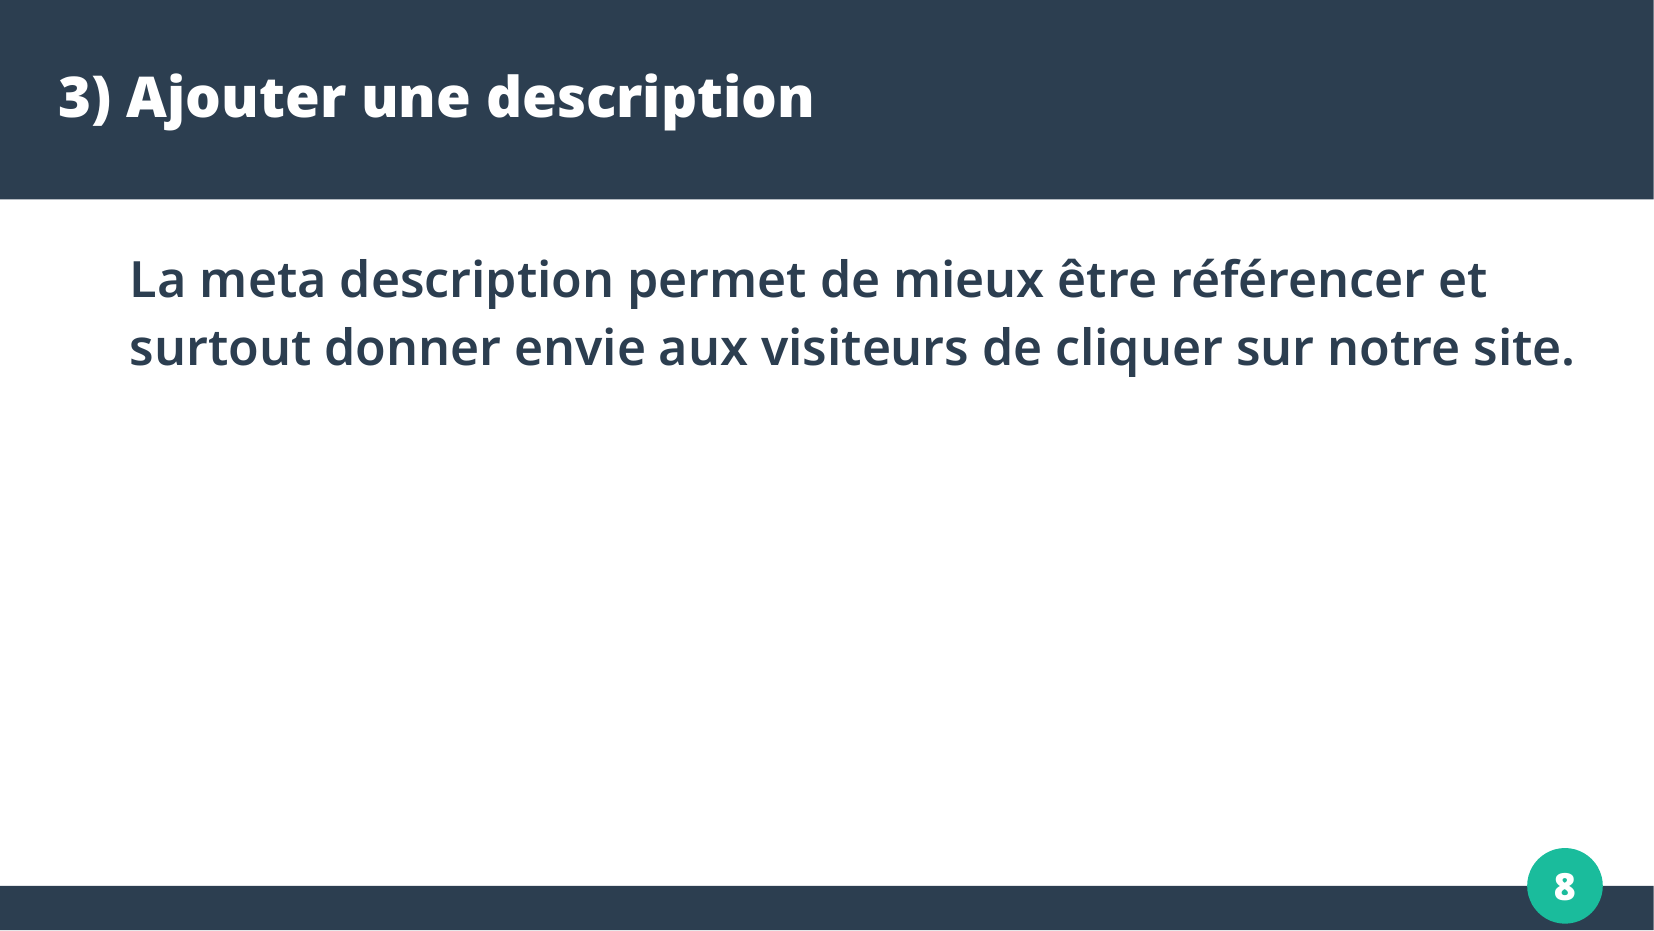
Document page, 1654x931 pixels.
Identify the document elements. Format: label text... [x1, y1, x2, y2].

list La meta description permet de mieux être référencer et surtout donner envie aux visiteurs de cliquer sur notre site. [59, 243, 1595, 680]
title 3) Ajouter une description [59, 37, 1595, 156]
